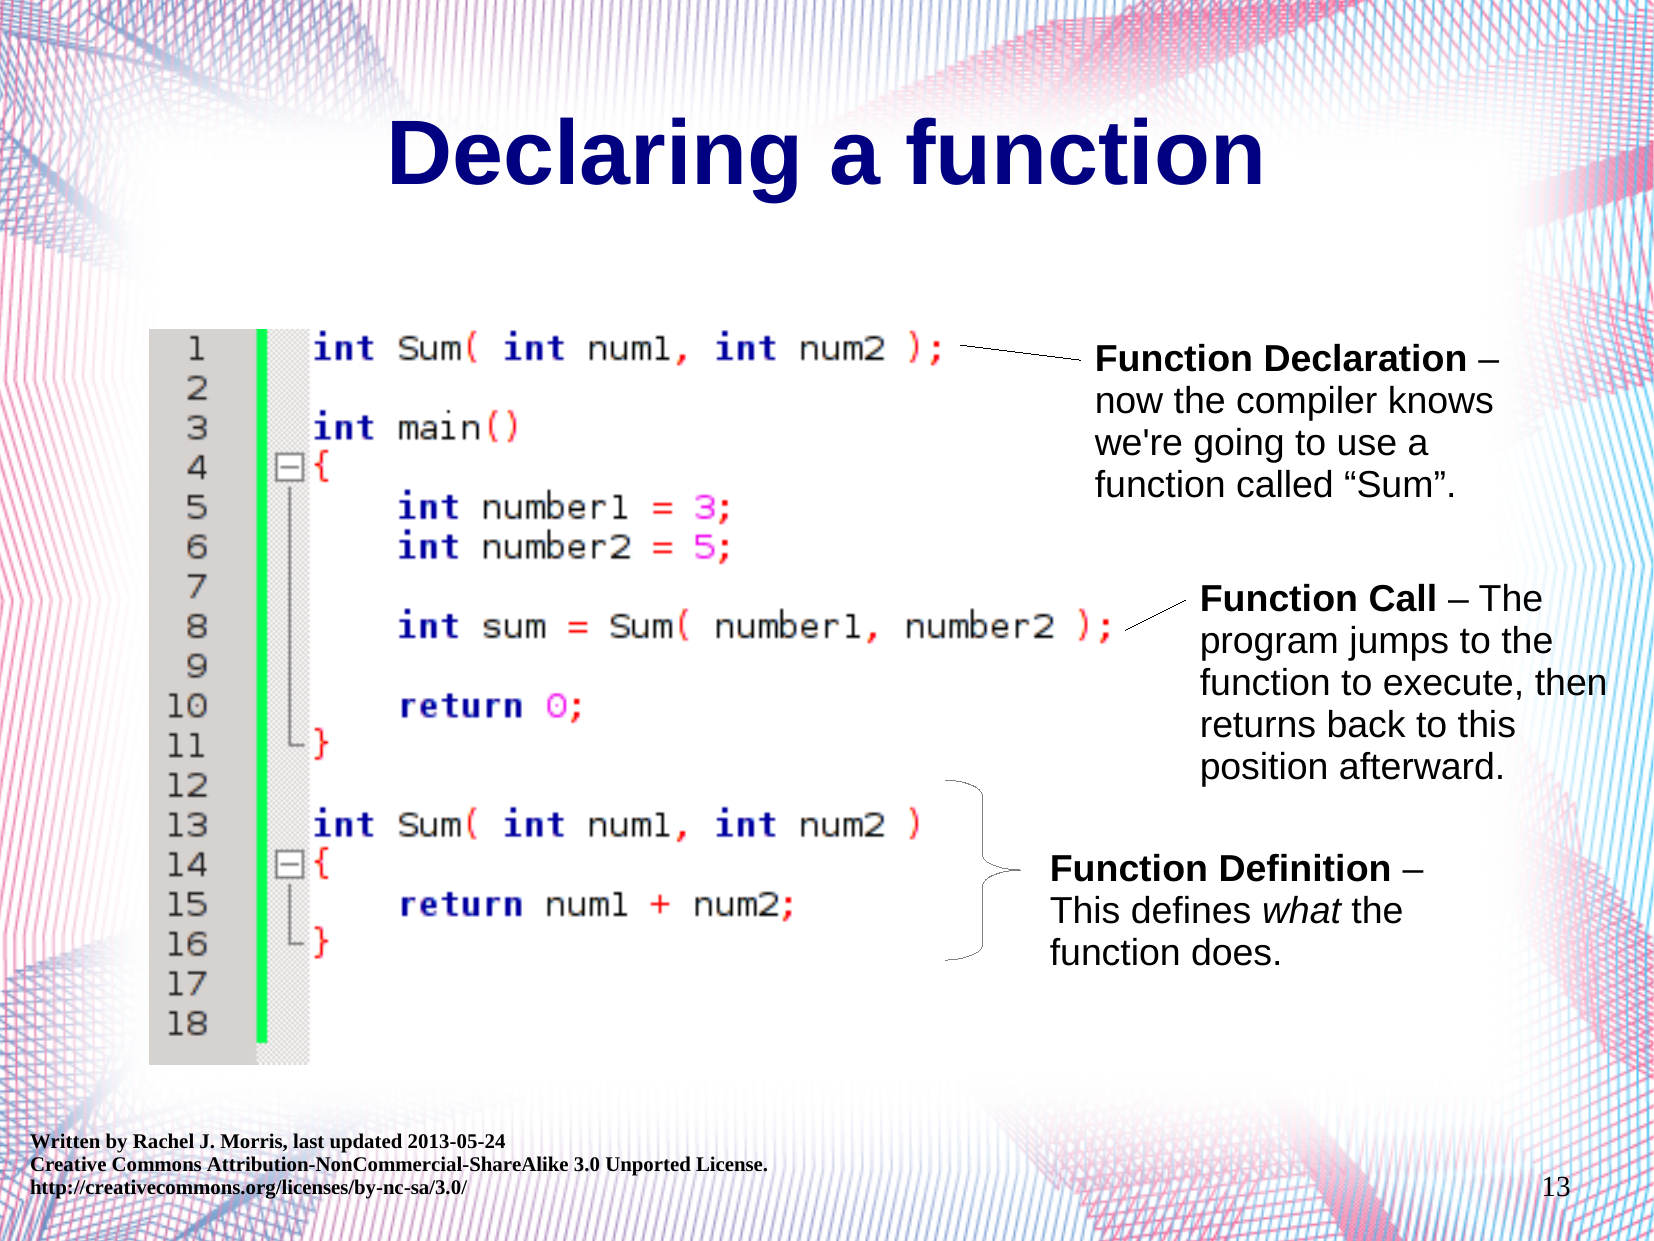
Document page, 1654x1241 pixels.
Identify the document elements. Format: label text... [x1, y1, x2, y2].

text_box Function Definition – This defines what the function does. [1035, 840, 1486, 981]
picture [0, 0, 1654, 1241]
text_box Function Declaration – now the compiler knows we're going to use a function called “Sum”. [1080, 330, 1531, 513]
title Declaring a function [82, 49, 1571, 257]
text_box Function Call – The program jumps to the function to execute, then returns back to this position afterward. [1185, 570, 1636, 841]
